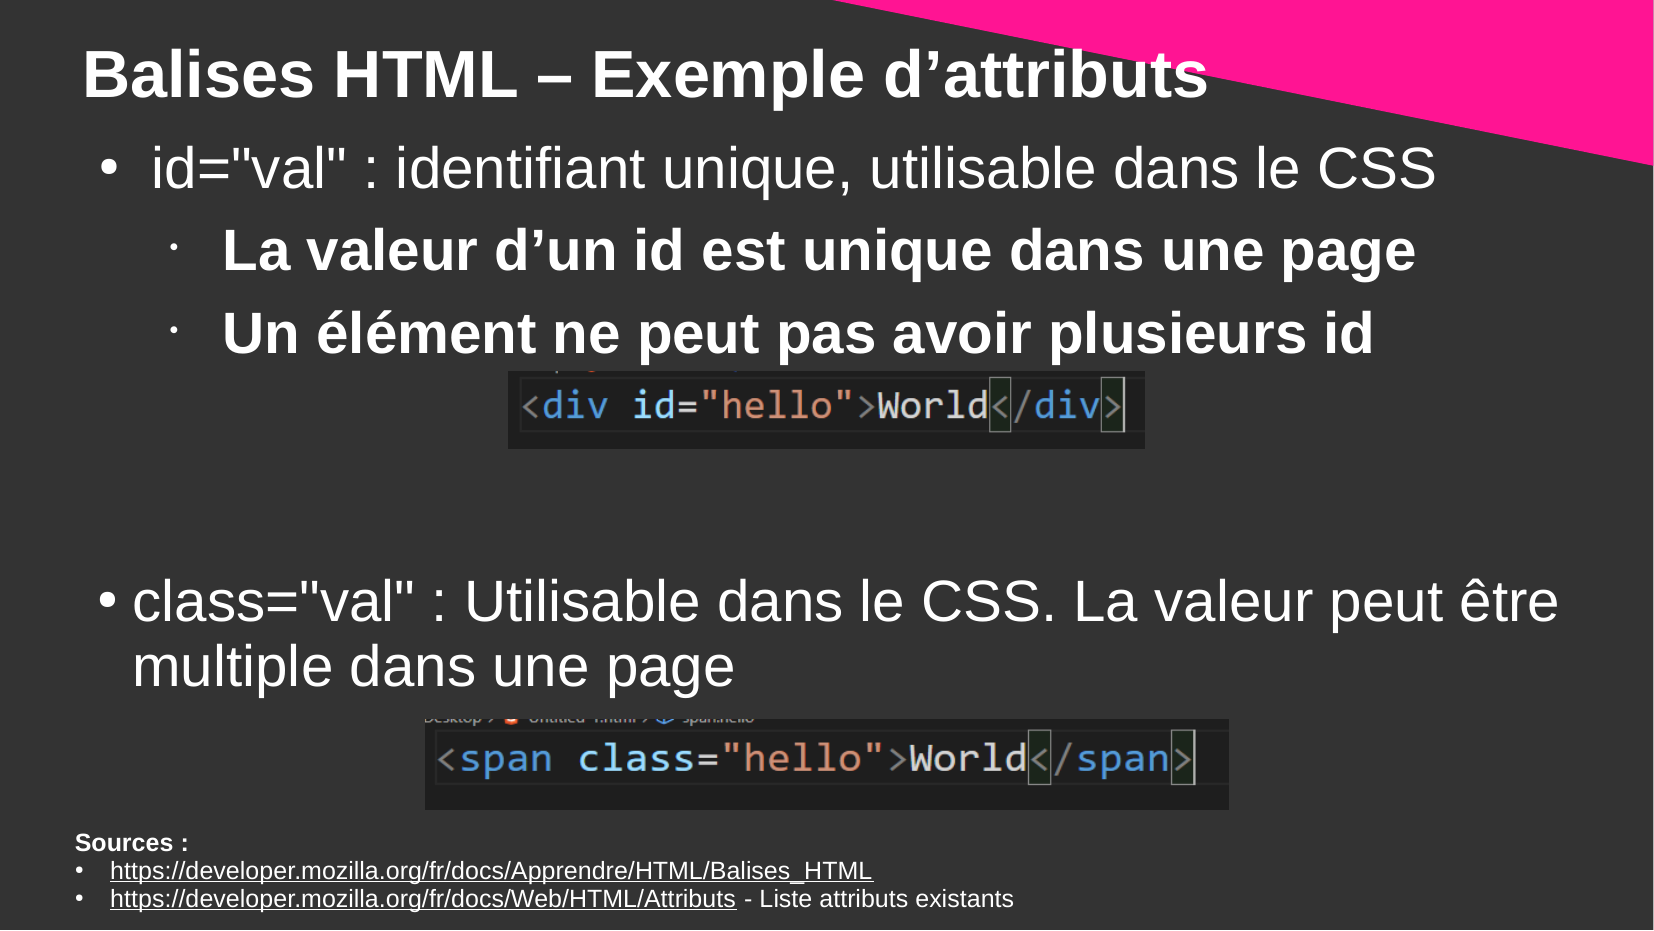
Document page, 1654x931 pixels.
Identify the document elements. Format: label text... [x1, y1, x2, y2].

text_box Sources : https://developer.mozilla.org/fr/docs/Apprendre/HTML/Balises_HTML https://developer.mozilla.org/fr/docs/Web/HTML/Attributs - Liste attributs existants [60, 821, 1546, 921]
picture [508, 371, 1145, 449]
text_box class="val" : Utilisable dans le CSS. La valeur peut être multiple dans une page [82, 561, 1635, 772]
picture [425, 719, 1229, 810]
text_box [832, 0, 1654, 166]
title Balises HTML – Exemple d’attributs [82, 37, 1288, 122]
list id="val" : identifiant unique, utilisable dans le CSS La valeur d’un id est unique dans une page Un élément ne peut pas avoir plusieurs id [80, 135, 1545, 367]
